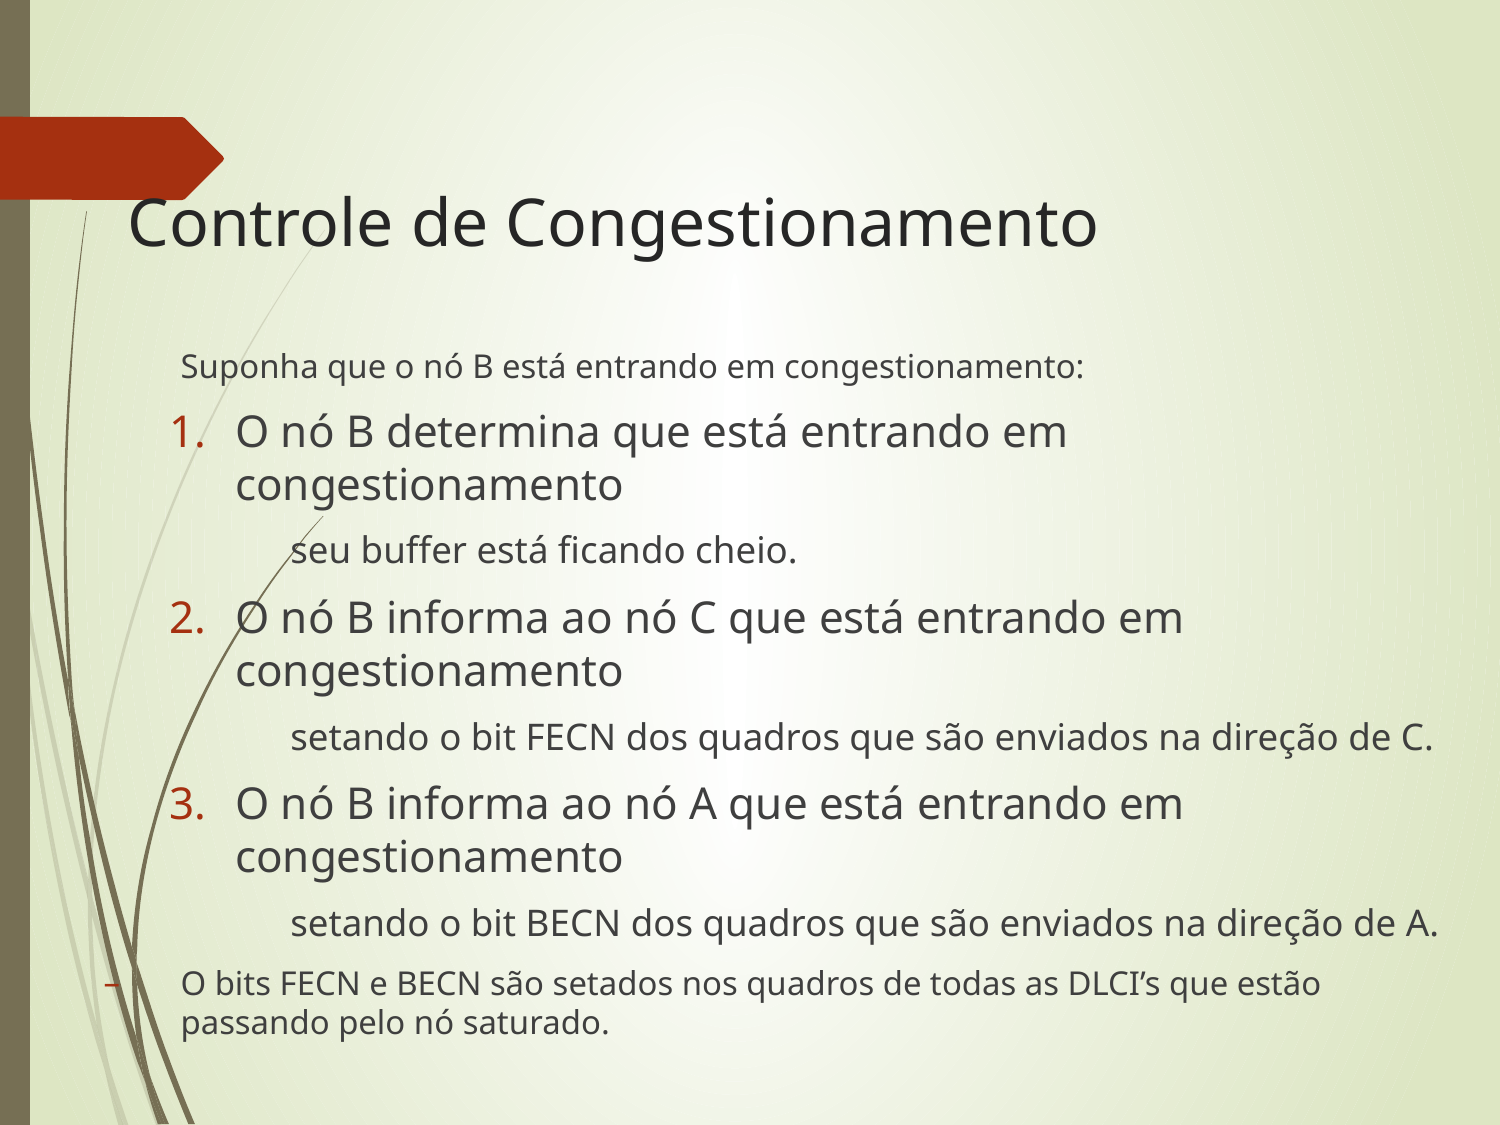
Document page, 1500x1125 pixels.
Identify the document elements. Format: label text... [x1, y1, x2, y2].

title Controle de Congestionamento [112, 172, 1387, 268]
list Suponha que o nó B está entrando em congestionamento: O nó B determina que está entrando em congestionamento seu buffer está ficando cheio. O nó B informa ao nó C que está entrando em congestionamento setando o bit FECN dos quadros que são enviados na direção de C. O nó B informa ao nó A que está entrando em congestionamento setando o bit BECN dos quadros que são enviados na direção de A. O bits FECN e BECN são setados nos quadros de todas as DLCI’s que estão passando pelo nó saturado. [88, 338, 1459, 1059]
